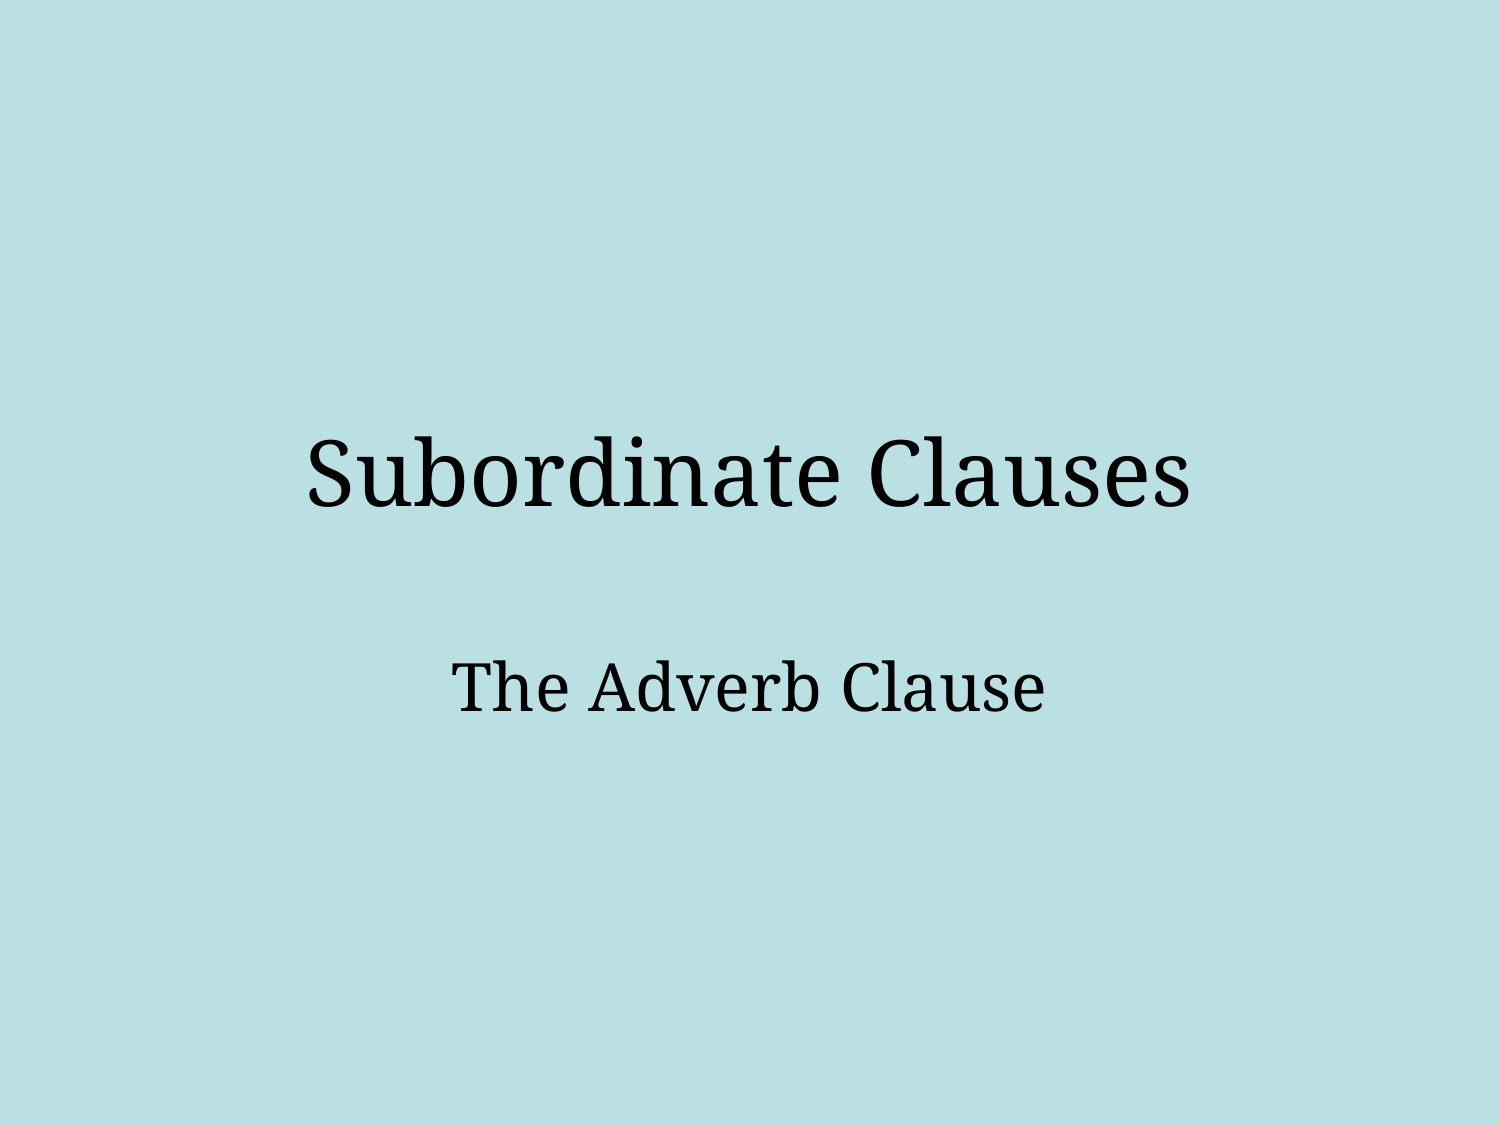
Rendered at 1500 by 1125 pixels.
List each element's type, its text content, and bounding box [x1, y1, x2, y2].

text_box The Adverb Clause [225, 637, 1276, 926]
text_box Subordinate Clauses [112, 349, 1388, 591]
